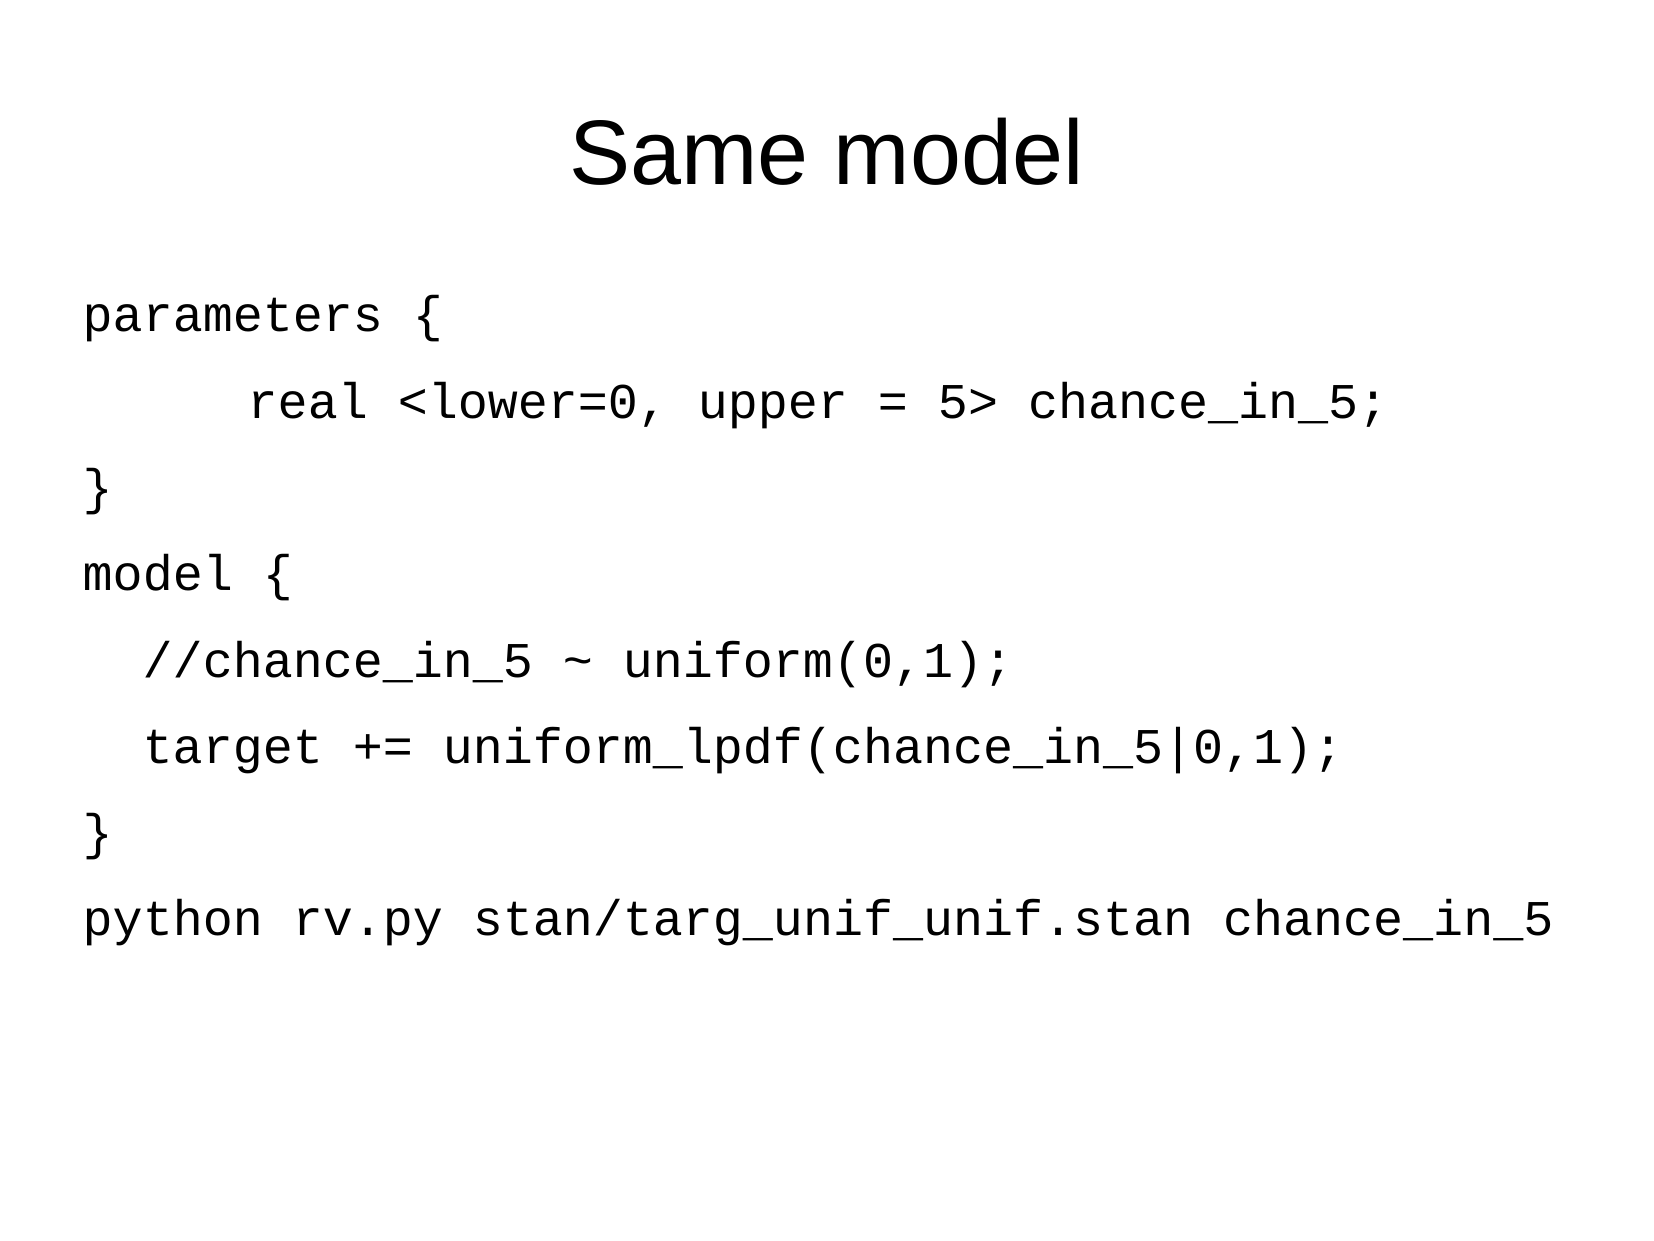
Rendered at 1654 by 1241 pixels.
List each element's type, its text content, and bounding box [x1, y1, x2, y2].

list parameters { real <lower=0, upper = 5> chance_in_5; } model { //chance_in_5 ~ uniform(0,1); target += uniform_lpdf(chance_in_5|0,1); } python rv.py stan/targ_unif_unif.stan chance_in_5 [82, 290, 1571, 1109]
title Same model [82, 49, 1571, 257]
